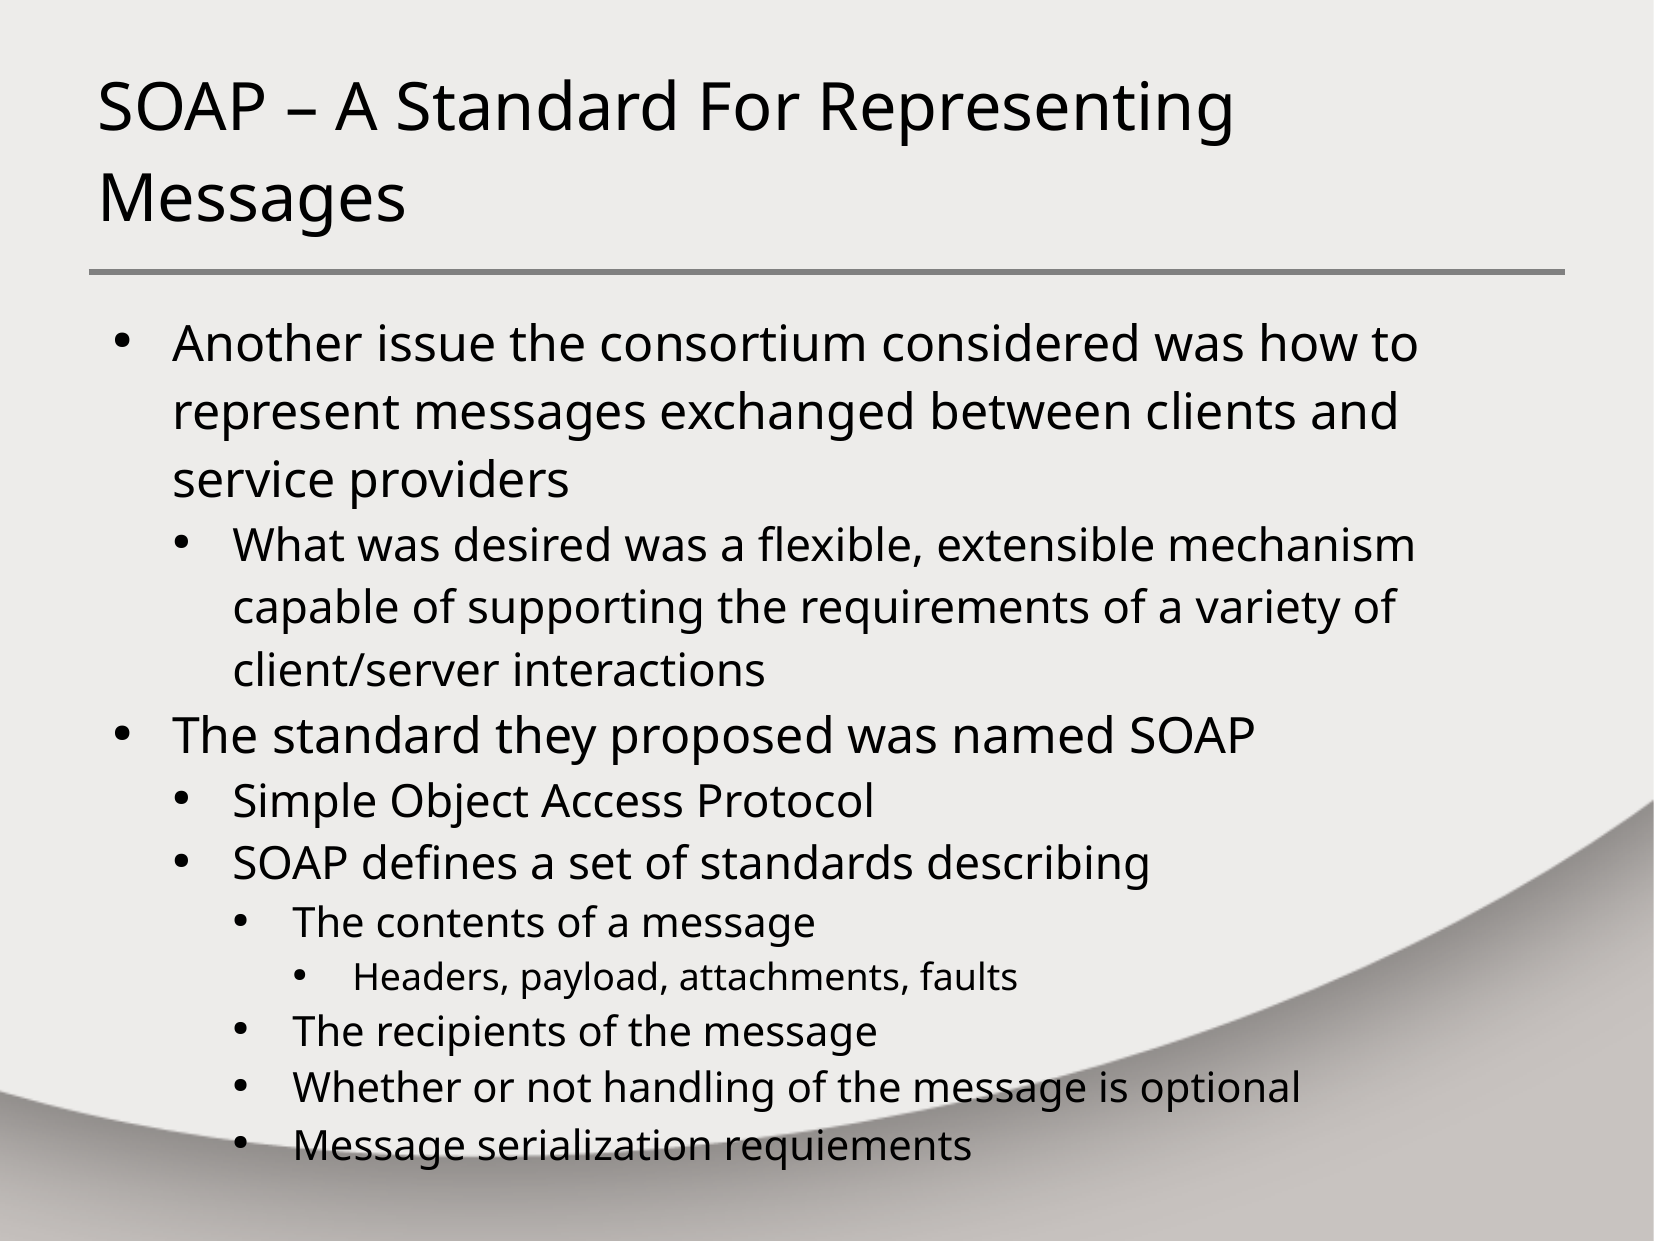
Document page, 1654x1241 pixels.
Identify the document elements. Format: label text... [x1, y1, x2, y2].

picture [0, 0, 1654, 1241]
title SOAP – A Standard For Representing Messages [97, 75, 1561, 226]
text_box Another issue the consortium considered was how to represent messages exchanged between clients and service providers What was desired was a flexible, extensible mechanism capable of supporting the requirements of a variety of client/server interactions The standard they proposed was named SOAP Simple Object Access Protocol SOAP defines a set of standards describing The contents of a message Headers, payload, attachments, faults The recipients of the message Whether or not handling of the message is optional Message serialization requiements [97, 300, 1561, 1163]
